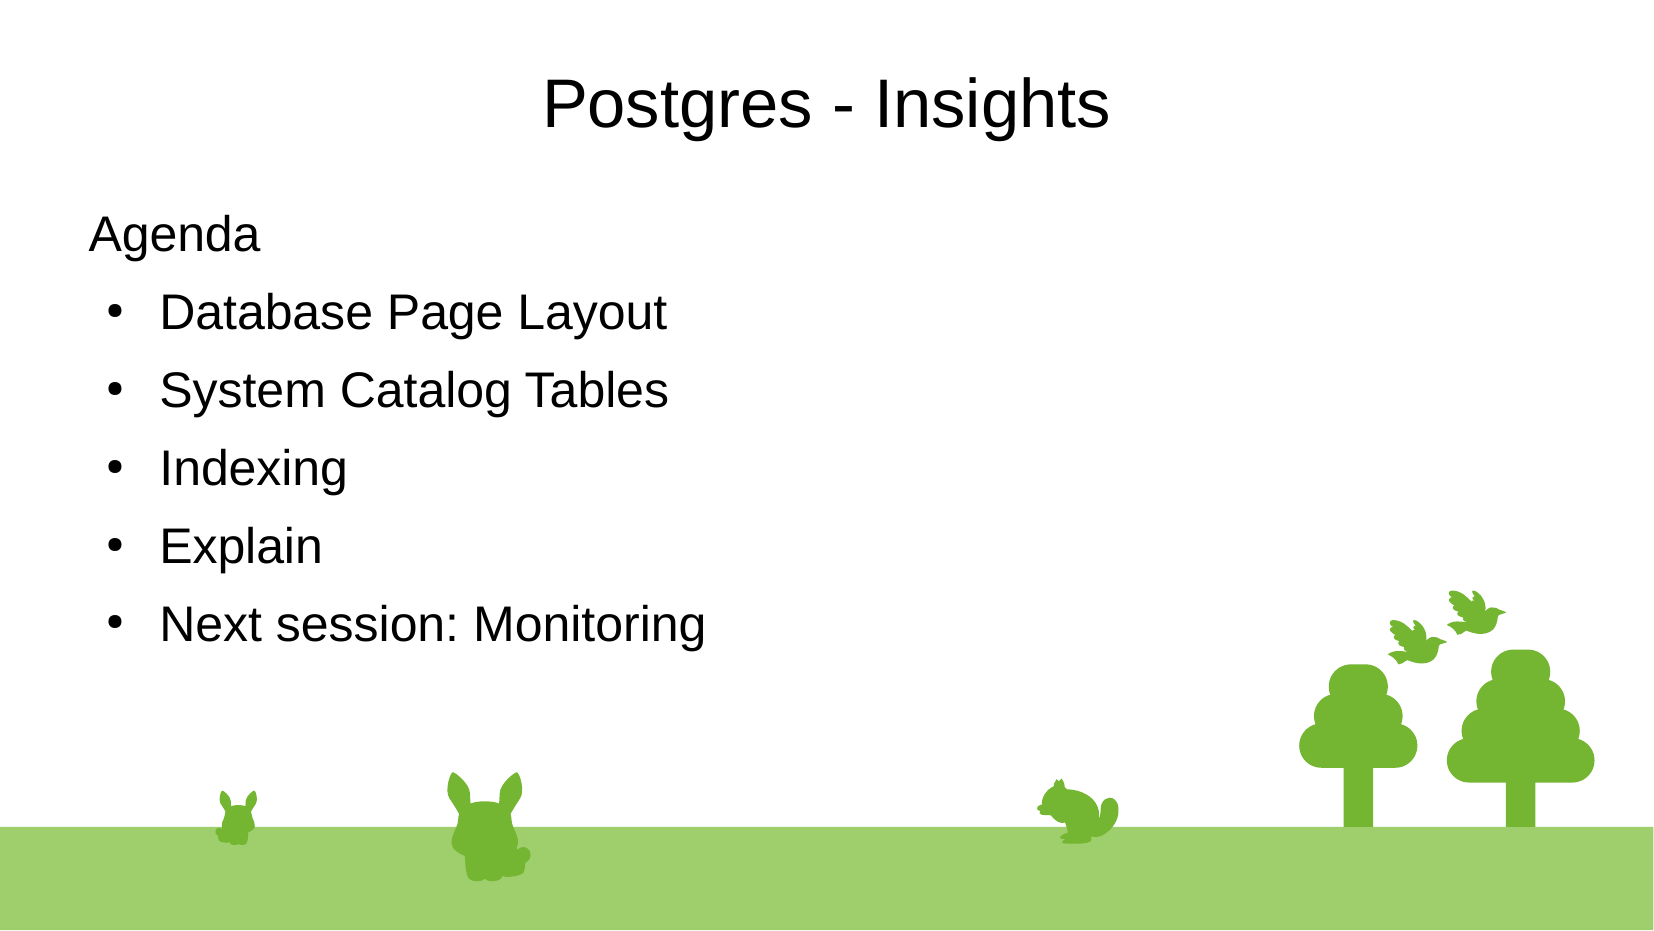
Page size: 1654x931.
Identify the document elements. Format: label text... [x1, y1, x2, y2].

title Postgres - Insights [88, 29, 1565, 178]
list Agenda Database Page Layout System Catalog Tables Indexing Explain Next session: Monitoring [88, 206, 1565, 739]
